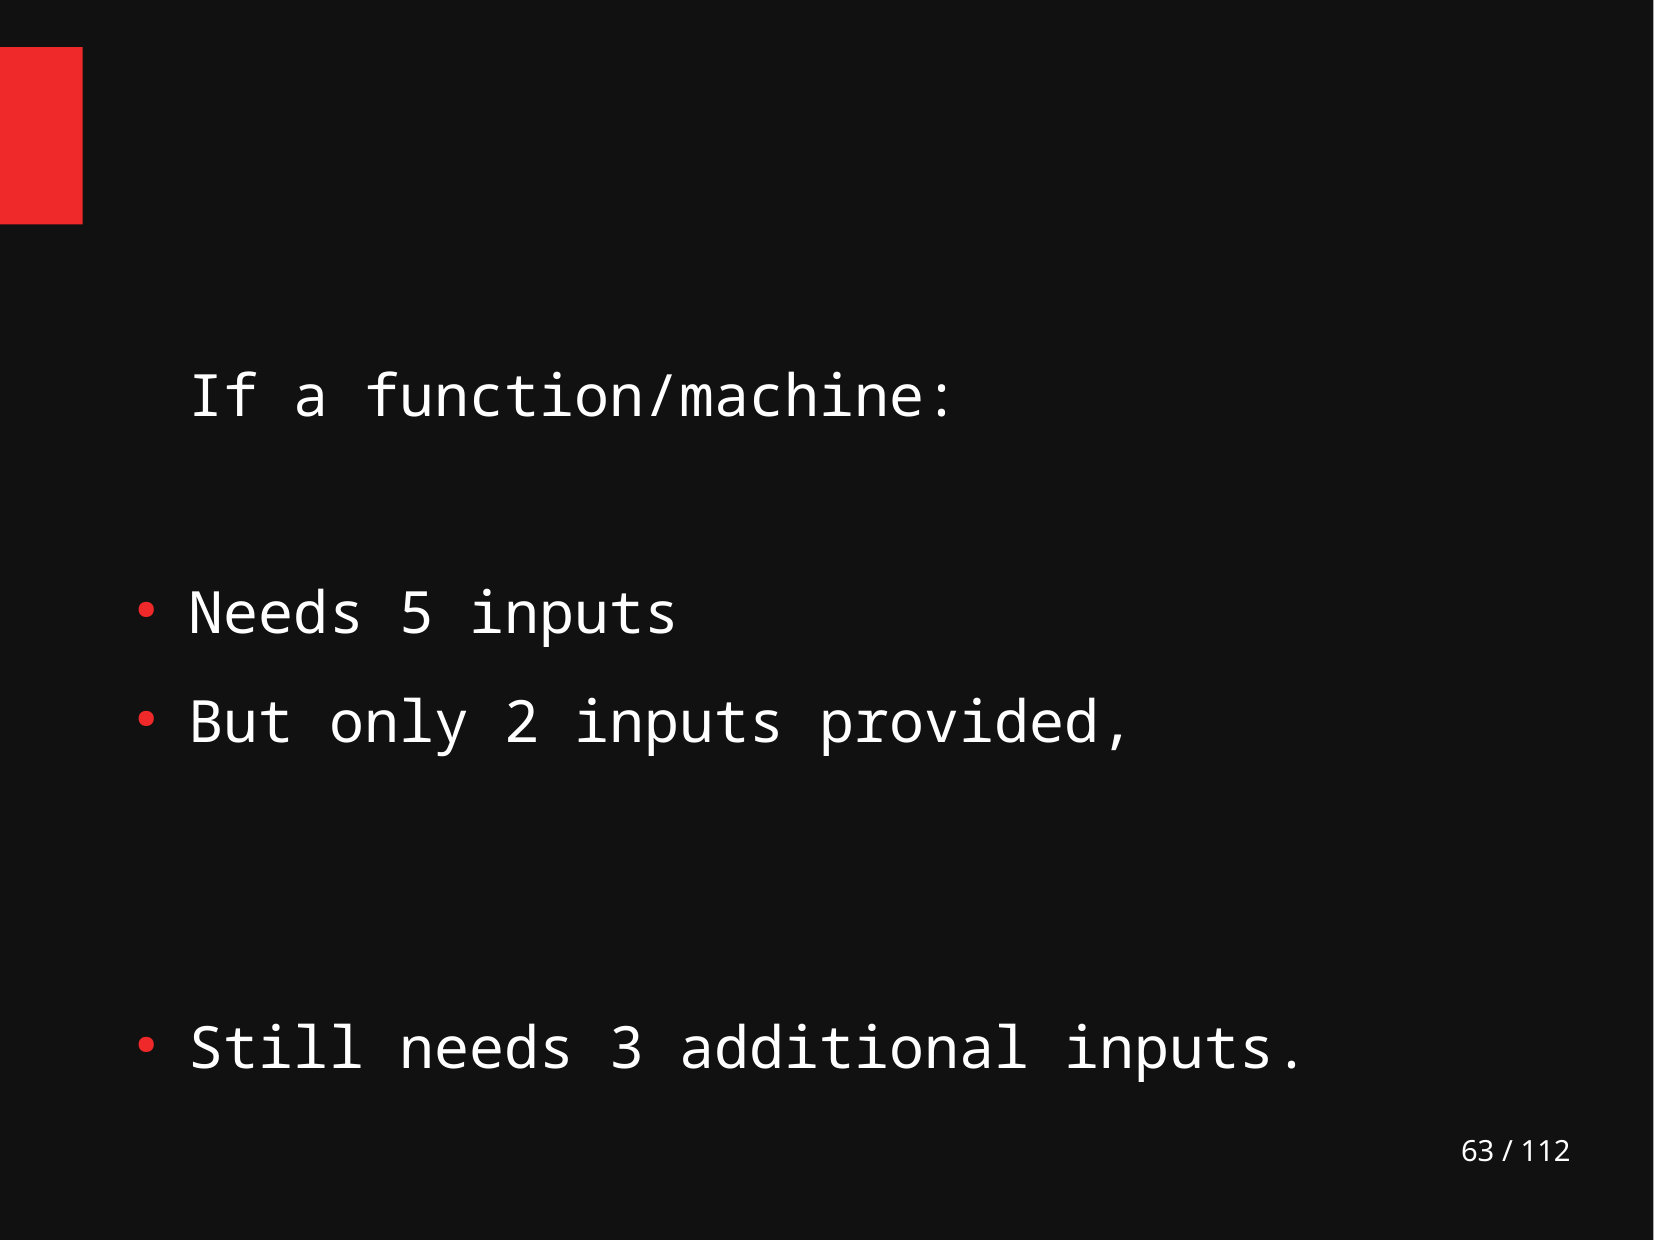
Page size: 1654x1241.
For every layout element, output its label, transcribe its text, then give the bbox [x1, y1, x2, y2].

list If a function/machine: Needs 5 inputs But only 2 inputs provided, Still needs 3 additional inputs. [118, 354, 1536, 1074]
